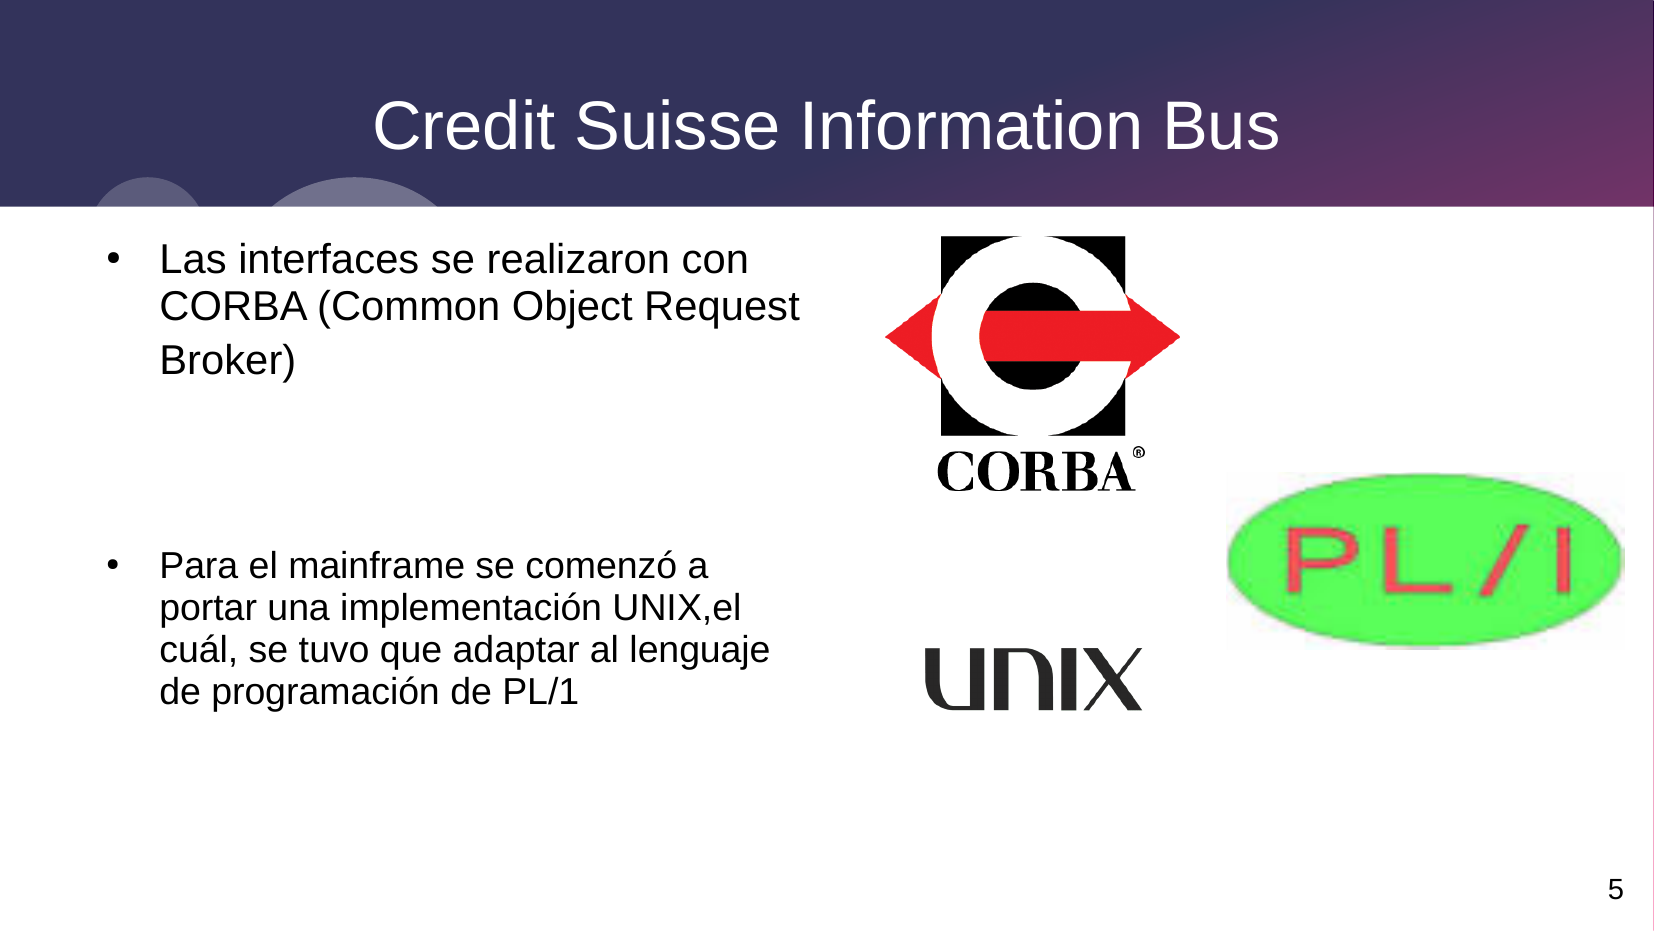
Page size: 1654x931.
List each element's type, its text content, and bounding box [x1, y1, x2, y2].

list Para el mainframe se comenzó a portar una implementación UNIX,el cuál, se tuvo que adaptar al lenguaje de programación de PL/1 [88, 544, 809, 827]
picture [885, 220, 1180, 502]
title Credit Suisse Information Bus [88, 44, 1565, 207]
list Las interfaces se realizaron con CORBA (Common Object Request Broker) [88, 236, 809, 518]
picture [915, 560, 1152, 798]
picture [1226, 472, 1625, 650]
